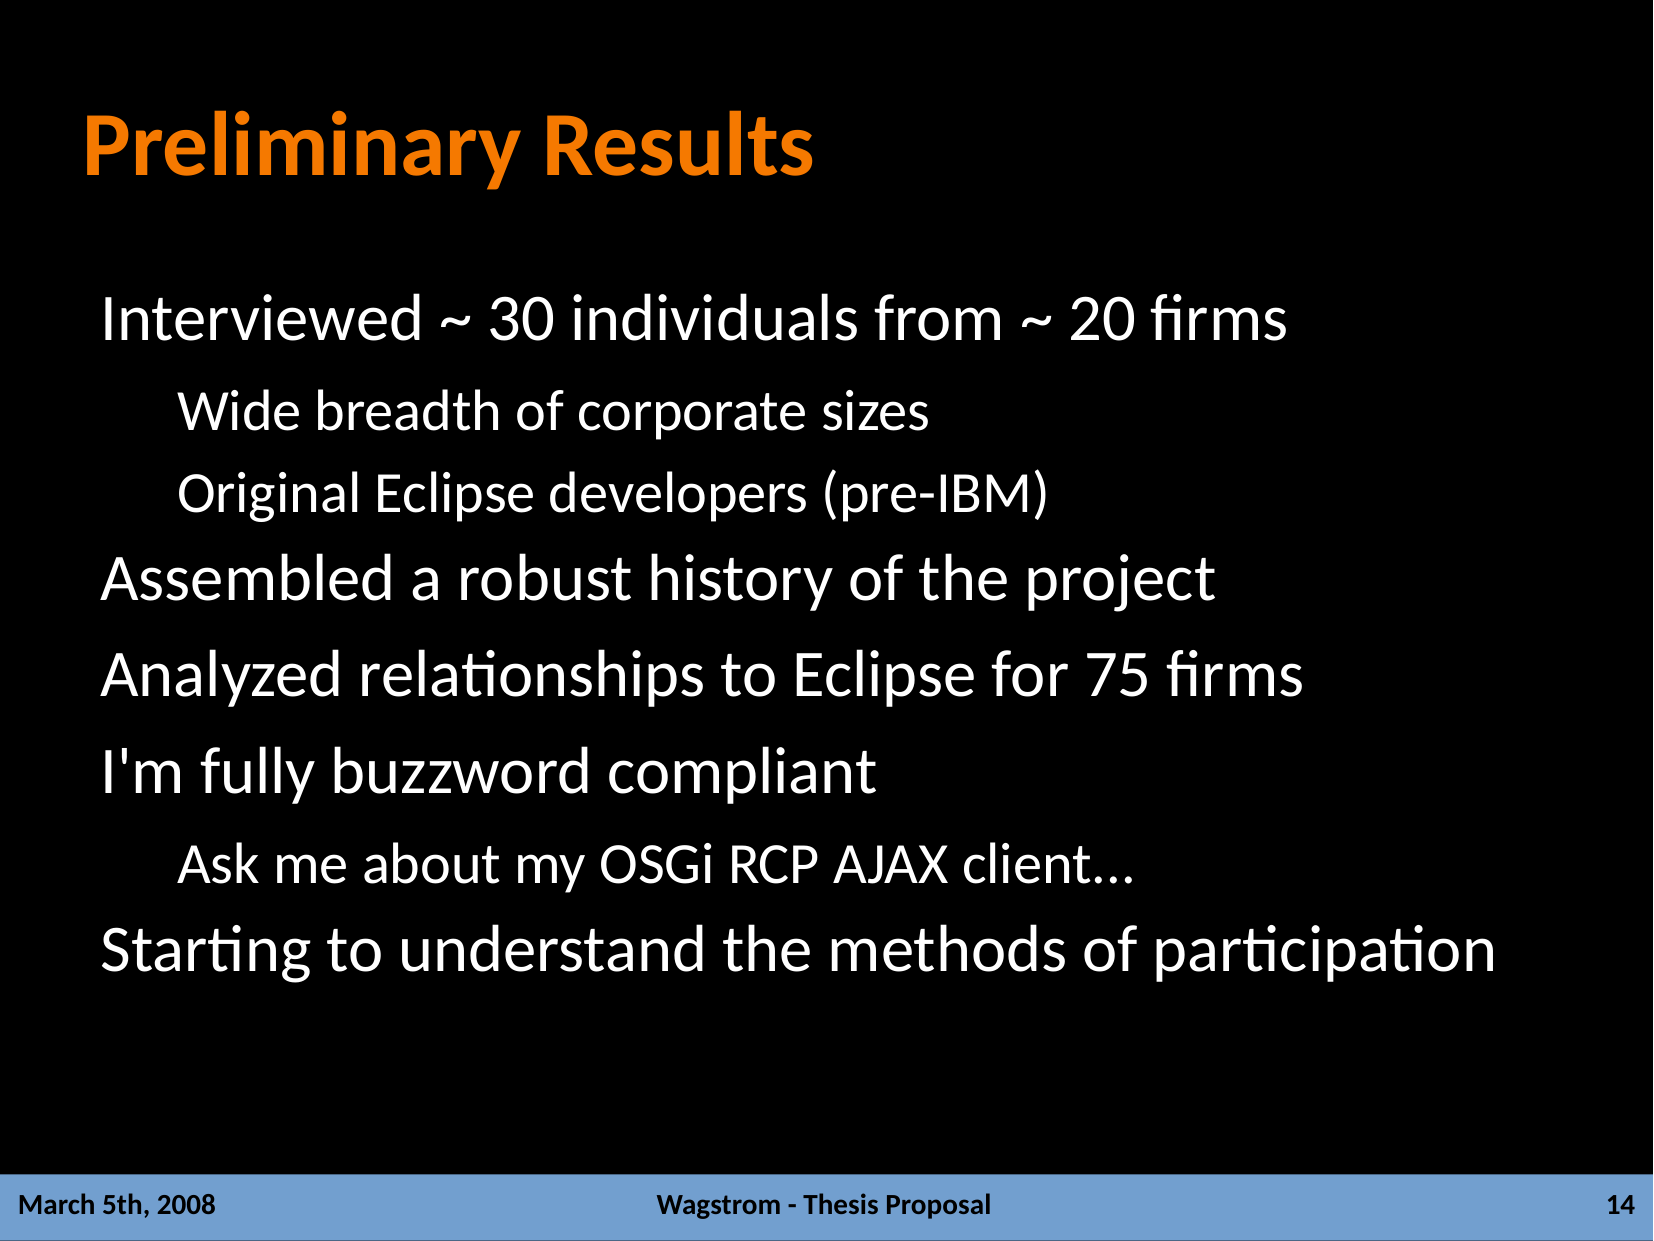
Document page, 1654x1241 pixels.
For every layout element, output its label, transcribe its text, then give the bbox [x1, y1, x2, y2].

title Preliminary Results [82, 56, 1571, 250]
list Interviewed ~ 30 individuals from ~ 20 firms Wide breadth of corporate sizes Original Eclipse developers (pre-IBM) Assembled a robust history of the project Analyzed relationships to Eclipse for 75 firms I'm fully buzzword compliant Ask me about my OSGi RCP AJAX client... Starting to understand the methods of participation [82, 290, 1571, 1101]
